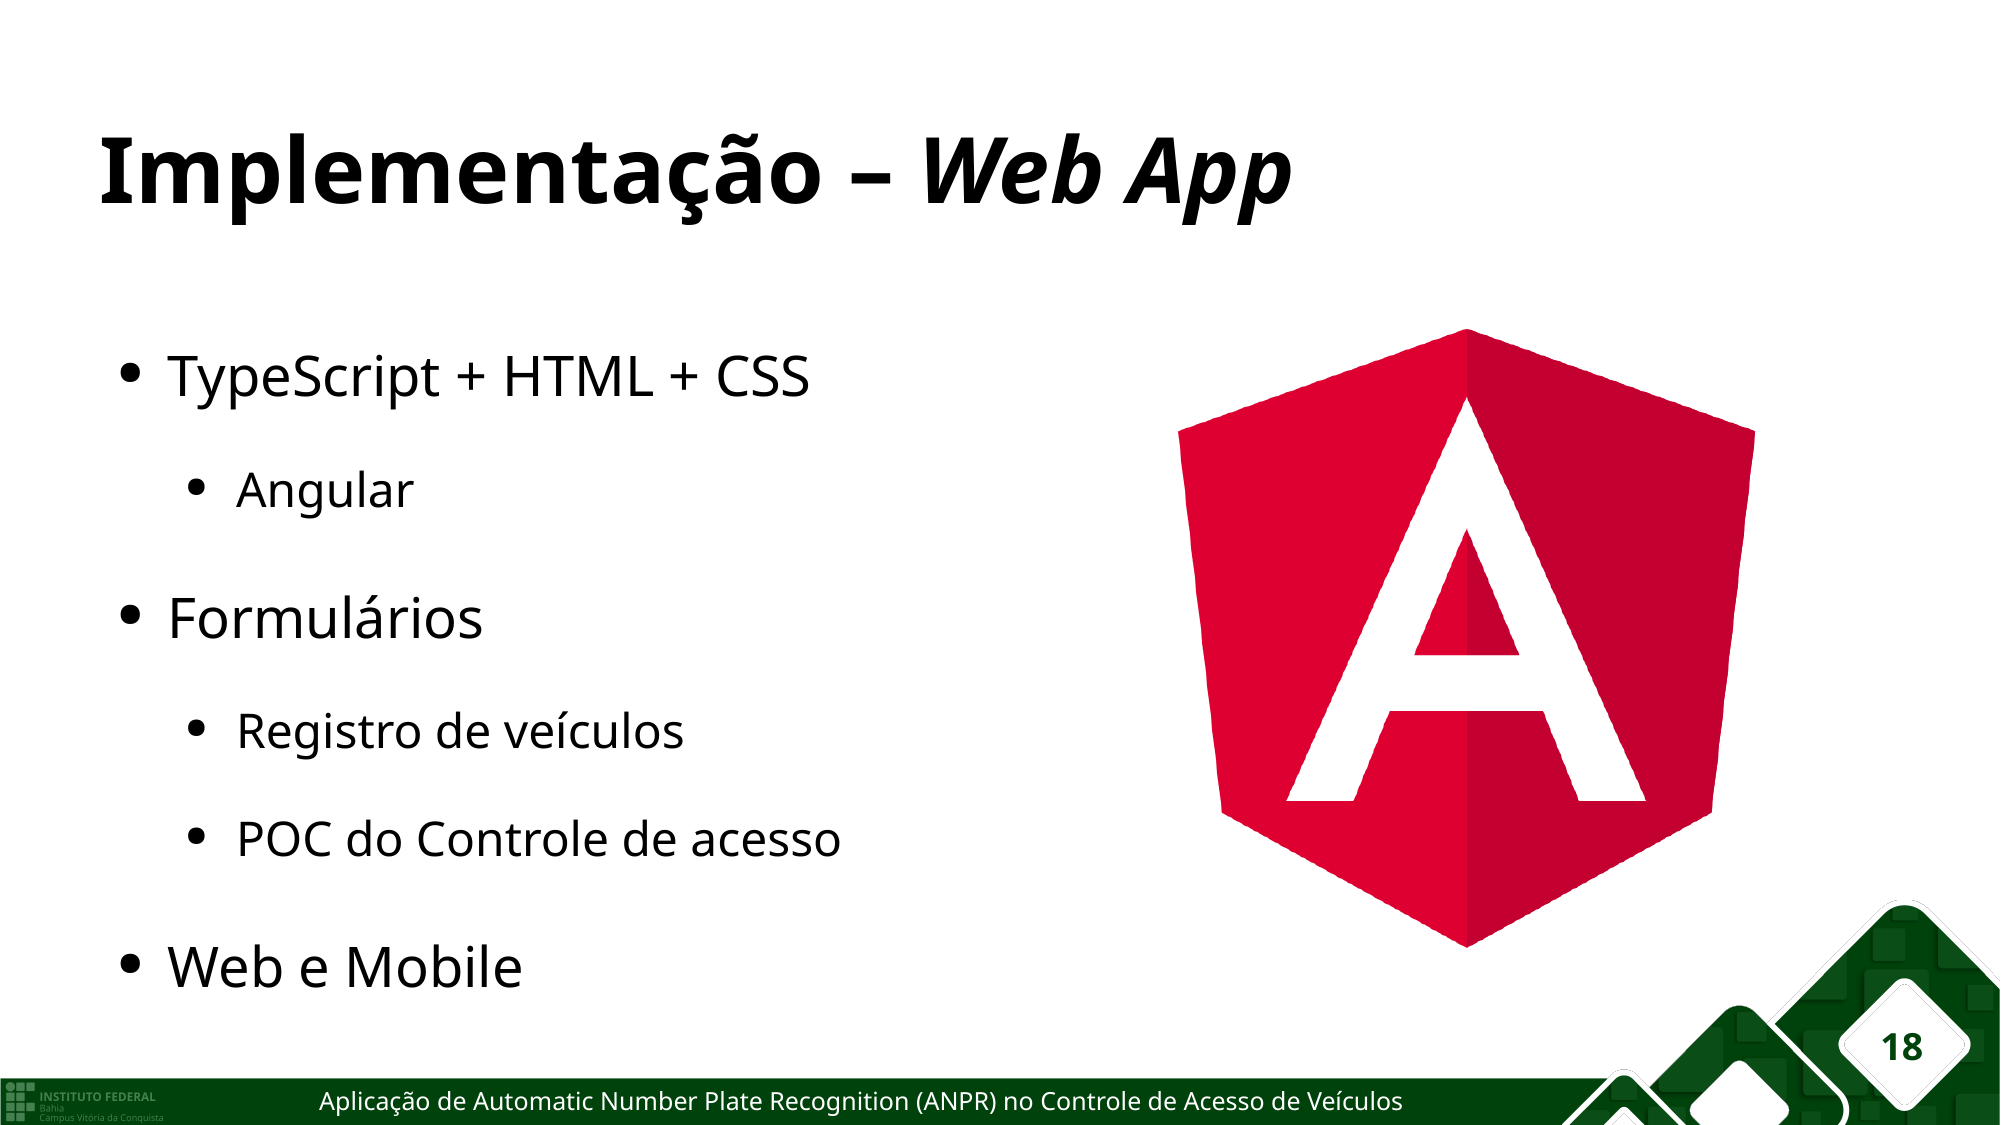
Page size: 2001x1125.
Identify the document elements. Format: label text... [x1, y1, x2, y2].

picture [0, 324, 2000, 1125]
list TypeScript + HTML + CSS Angular Formulários Registro de veículos POC do Controle de acesso Web e Mobile [99, 299, 979, 1014]
title Implementação – Web App [99, 59, 1900, 277]
